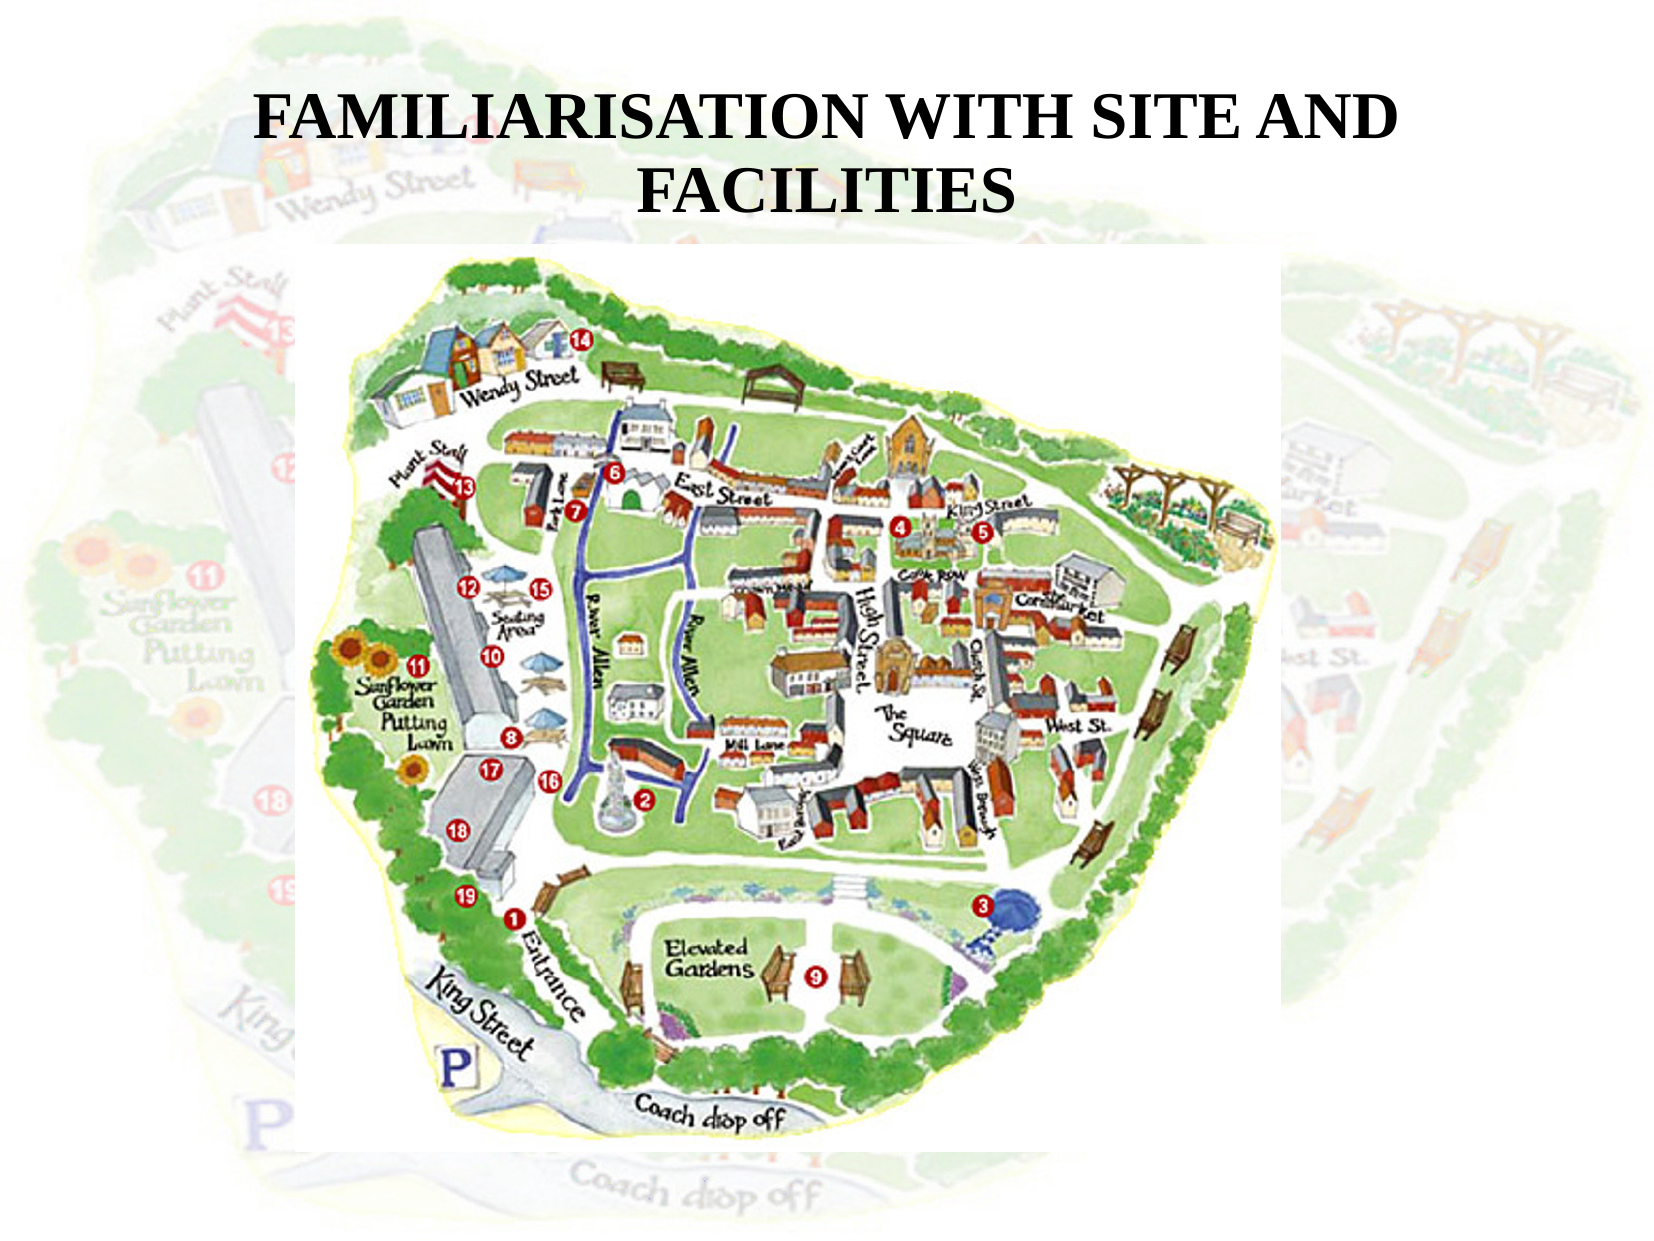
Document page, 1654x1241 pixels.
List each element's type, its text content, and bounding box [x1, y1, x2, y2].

picture [0, 0, 1654, 1241]
title FAMILIARISATION WITH SITE AND FACILITIES [82, 49, 1571, 257]
